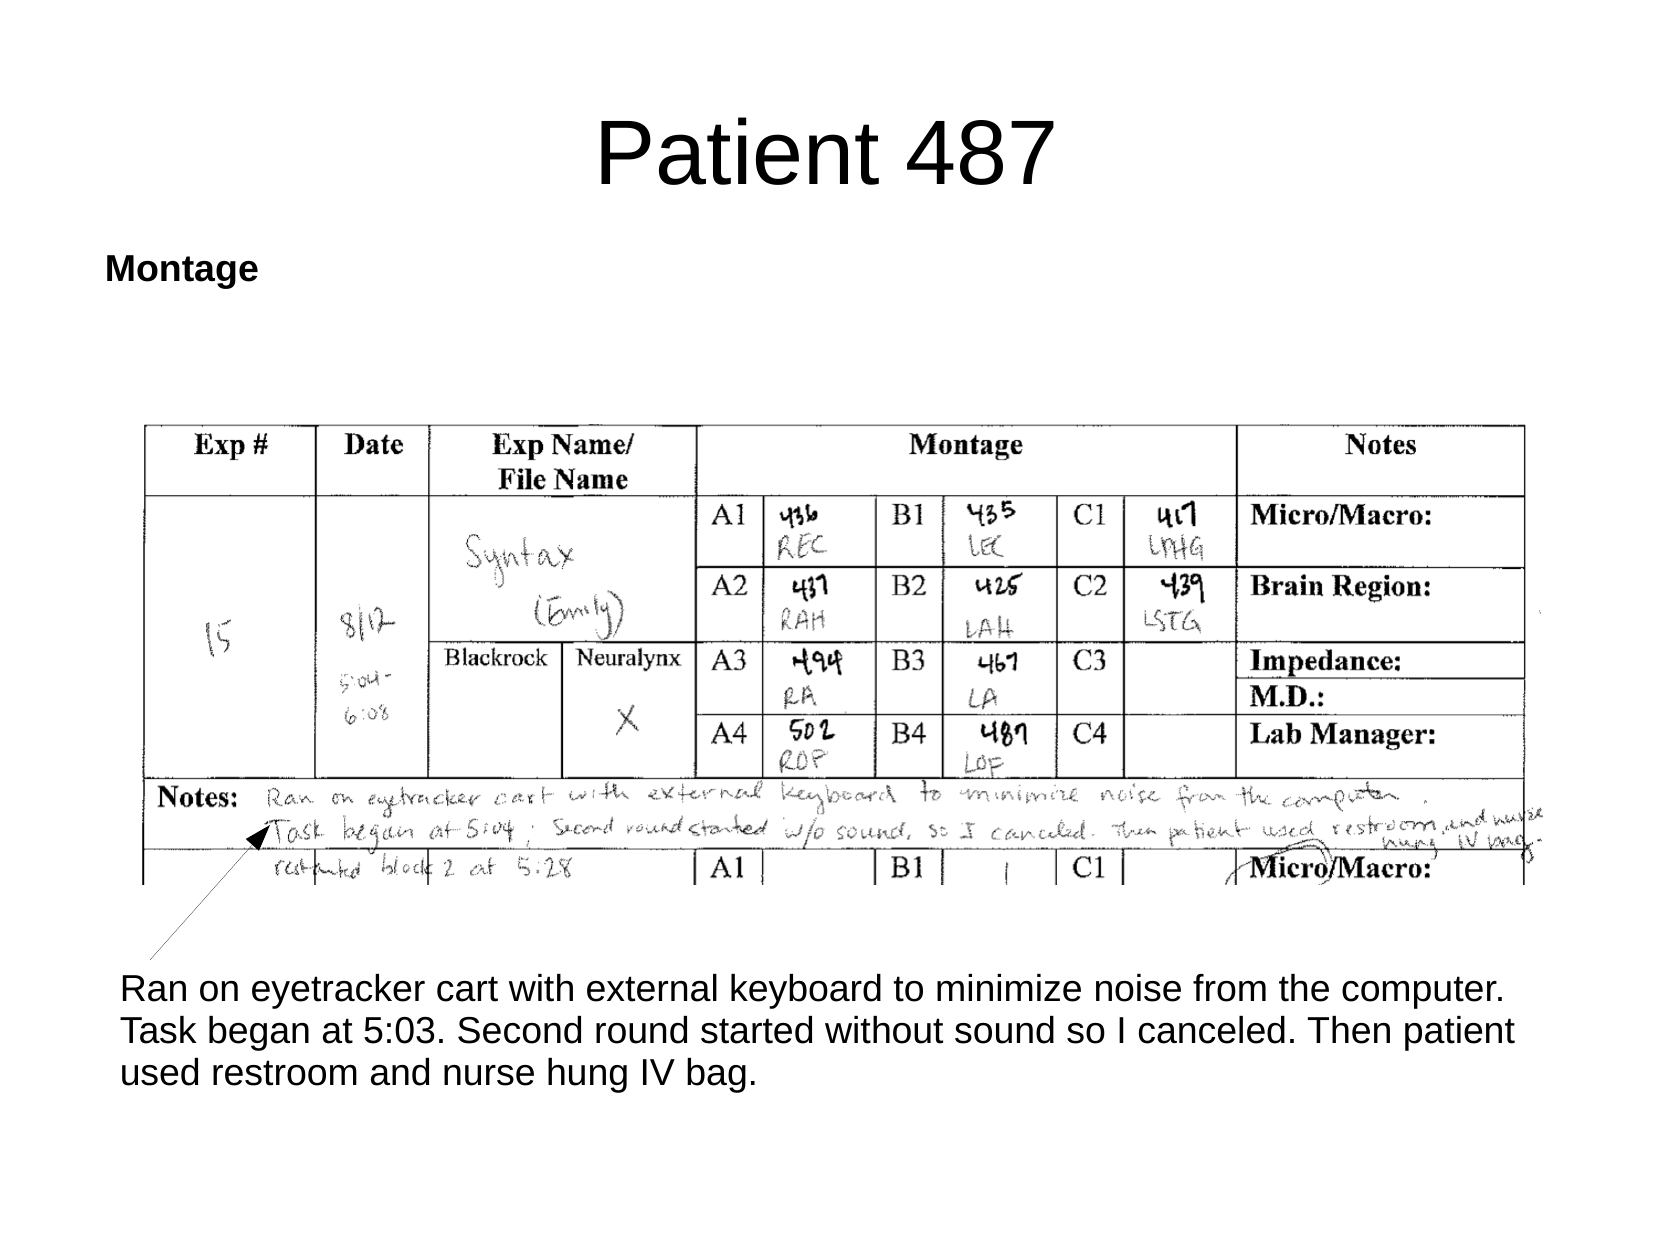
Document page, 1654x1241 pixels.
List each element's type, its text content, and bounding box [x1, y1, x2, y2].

text_box Ran on eyetracker cart with external keyboard to minimize noise from the computer. Task began at 5:03. Second round started without sound so I canceled. Then patient used restroom and nurse hung IV bag. [105, 960, 1561, 1101]
picture [135, 415, 1549, 886]
text_box Montage [90, 240, 871, 339]
title Patient 487 [82, 49, 1571, 257]
